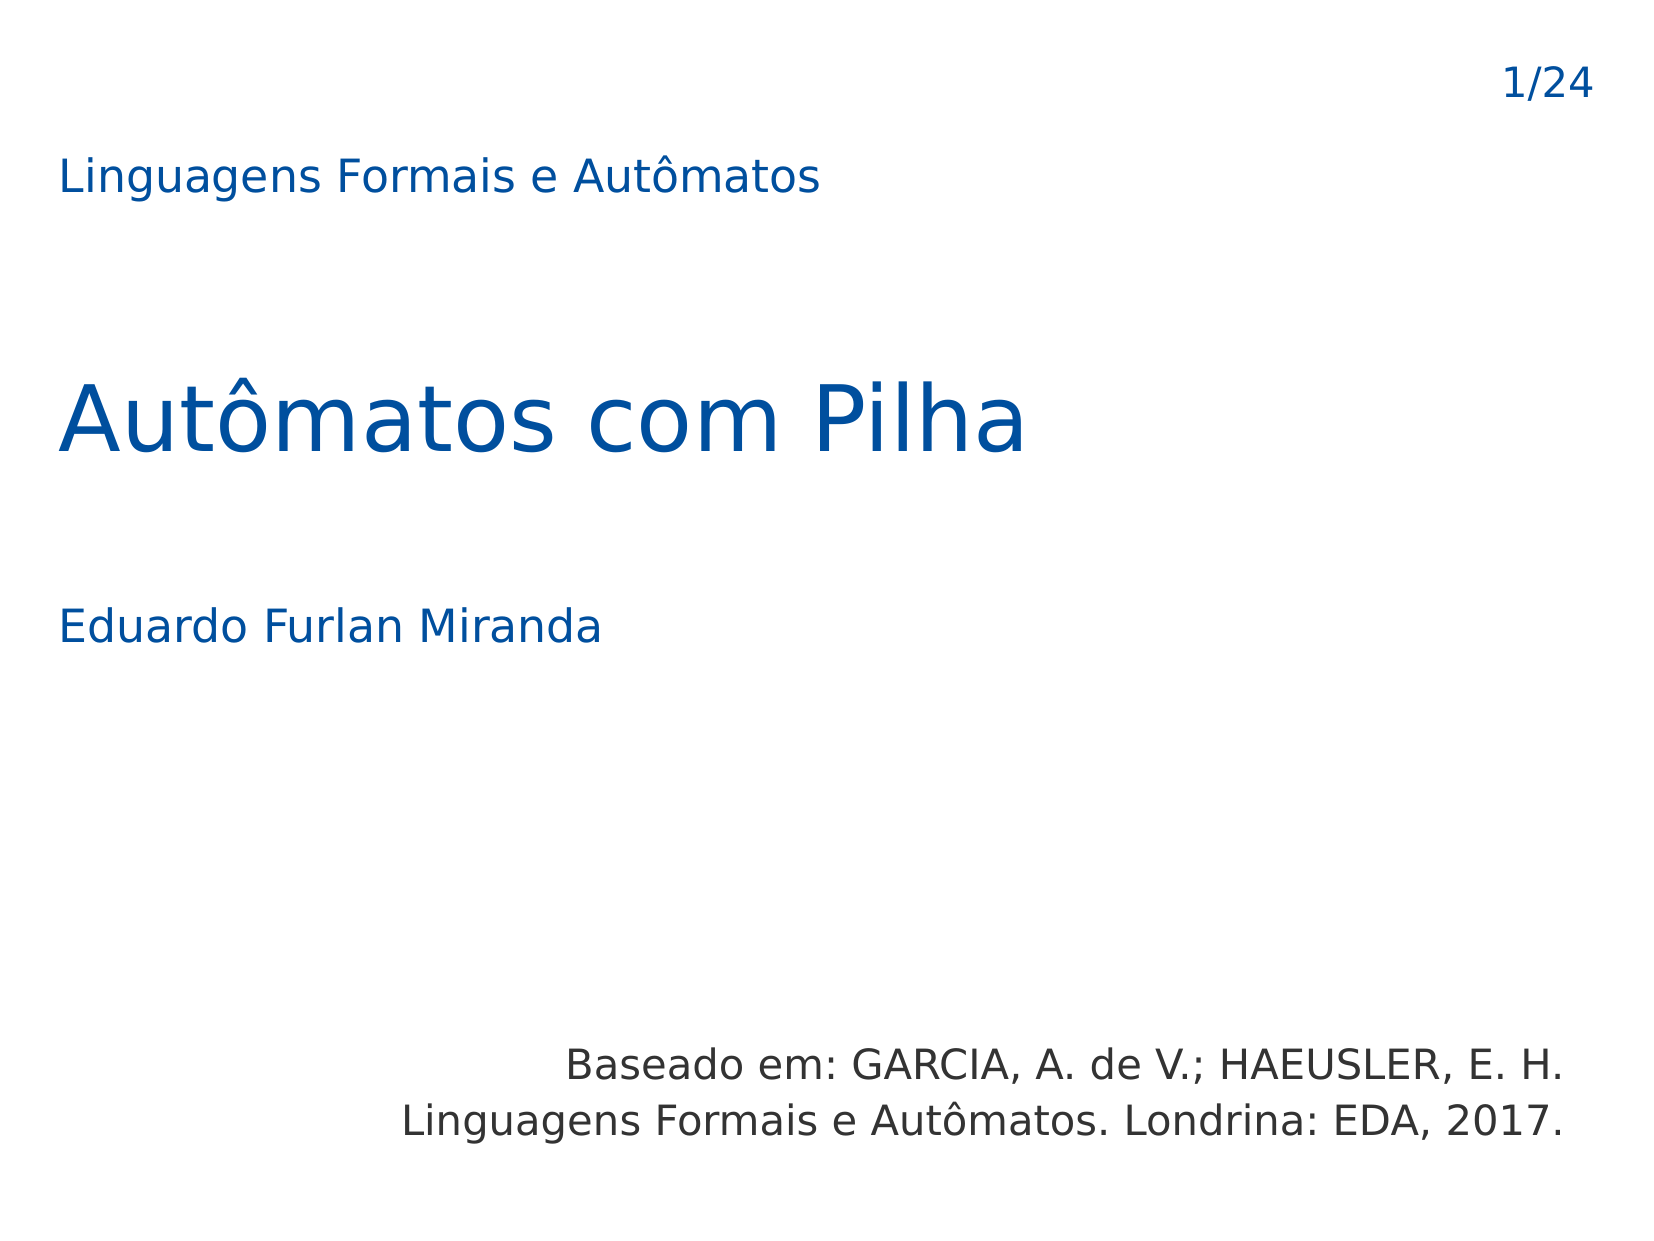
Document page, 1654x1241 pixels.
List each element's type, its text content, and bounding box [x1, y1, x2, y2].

list Baseado em: GARCIA, A. de V.; HAEUSLER, E. H. Linguagens Formais e Autômatos. Londrina: EDA, 2017. [366, 1033, 1565, 1211]
list Linguagens Formais e Autômatos Autômatos com Pilha Eduardo Furlan Miranda [59, 141, 1625, 1211]
